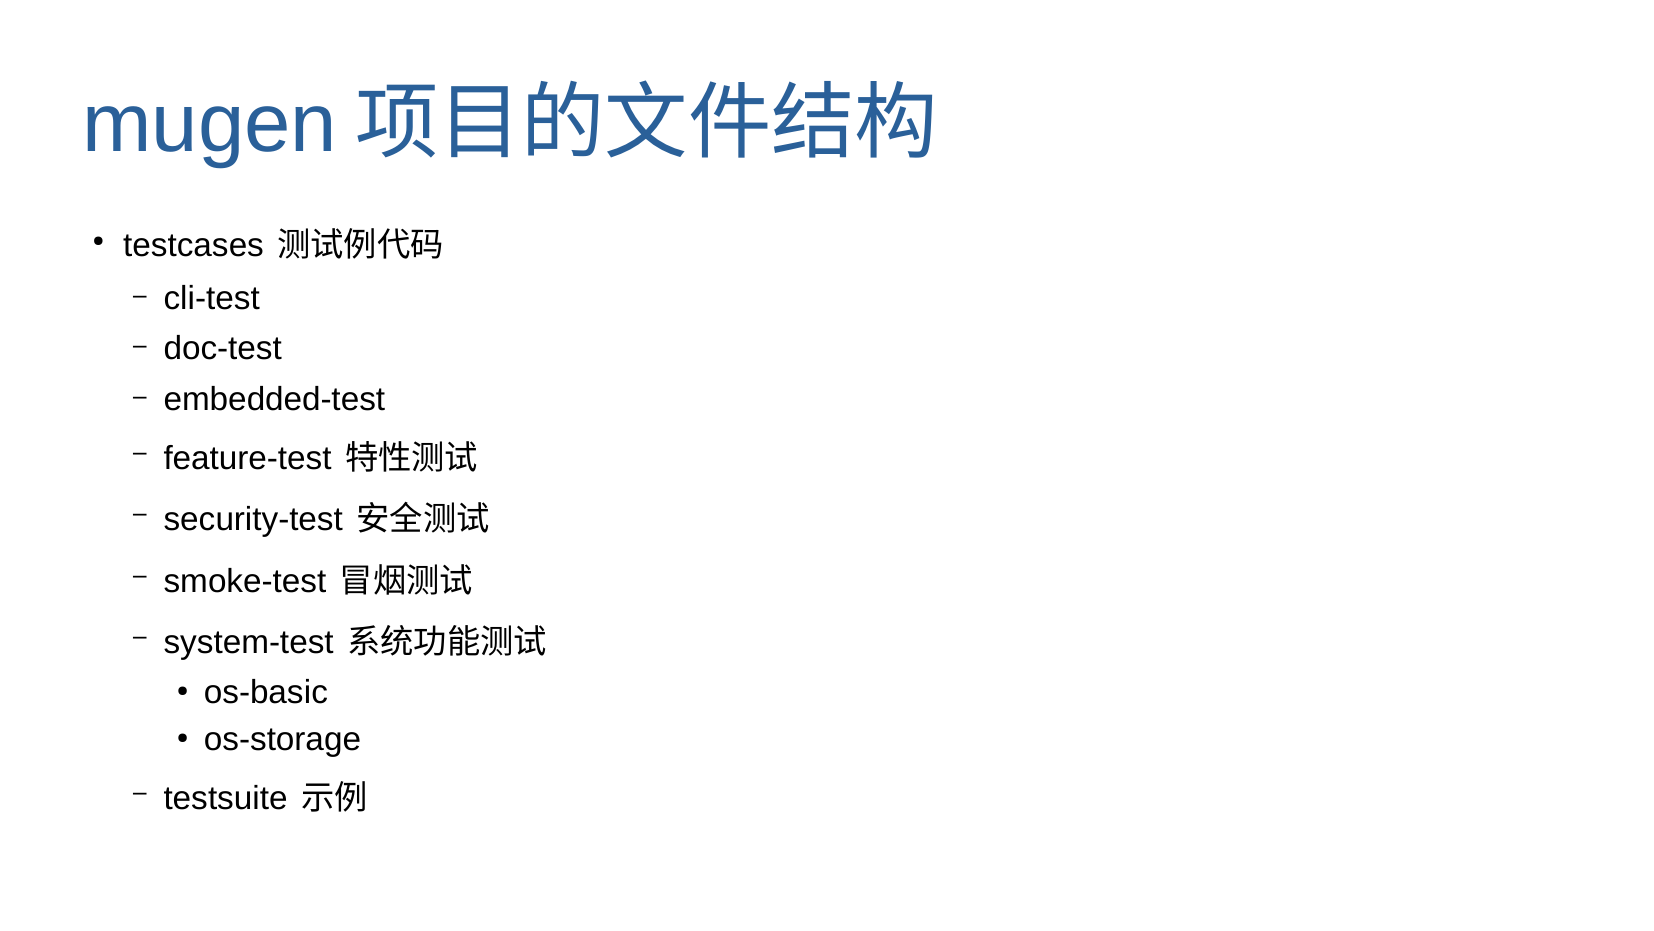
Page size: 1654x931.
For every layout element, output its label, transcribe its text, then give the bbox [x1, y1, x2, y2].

title mugen项目的文件结构 [82, 37, 1571, 193]
list testcases 测试例代码 cli-test doc-test embedded-test feature-test 特性测试 security-test 安全测试 smoke-test 冒烟测试 system-test 系统功能测试 os-basic os-storage testsuite 示例 [82, 217, 1571, 826]
